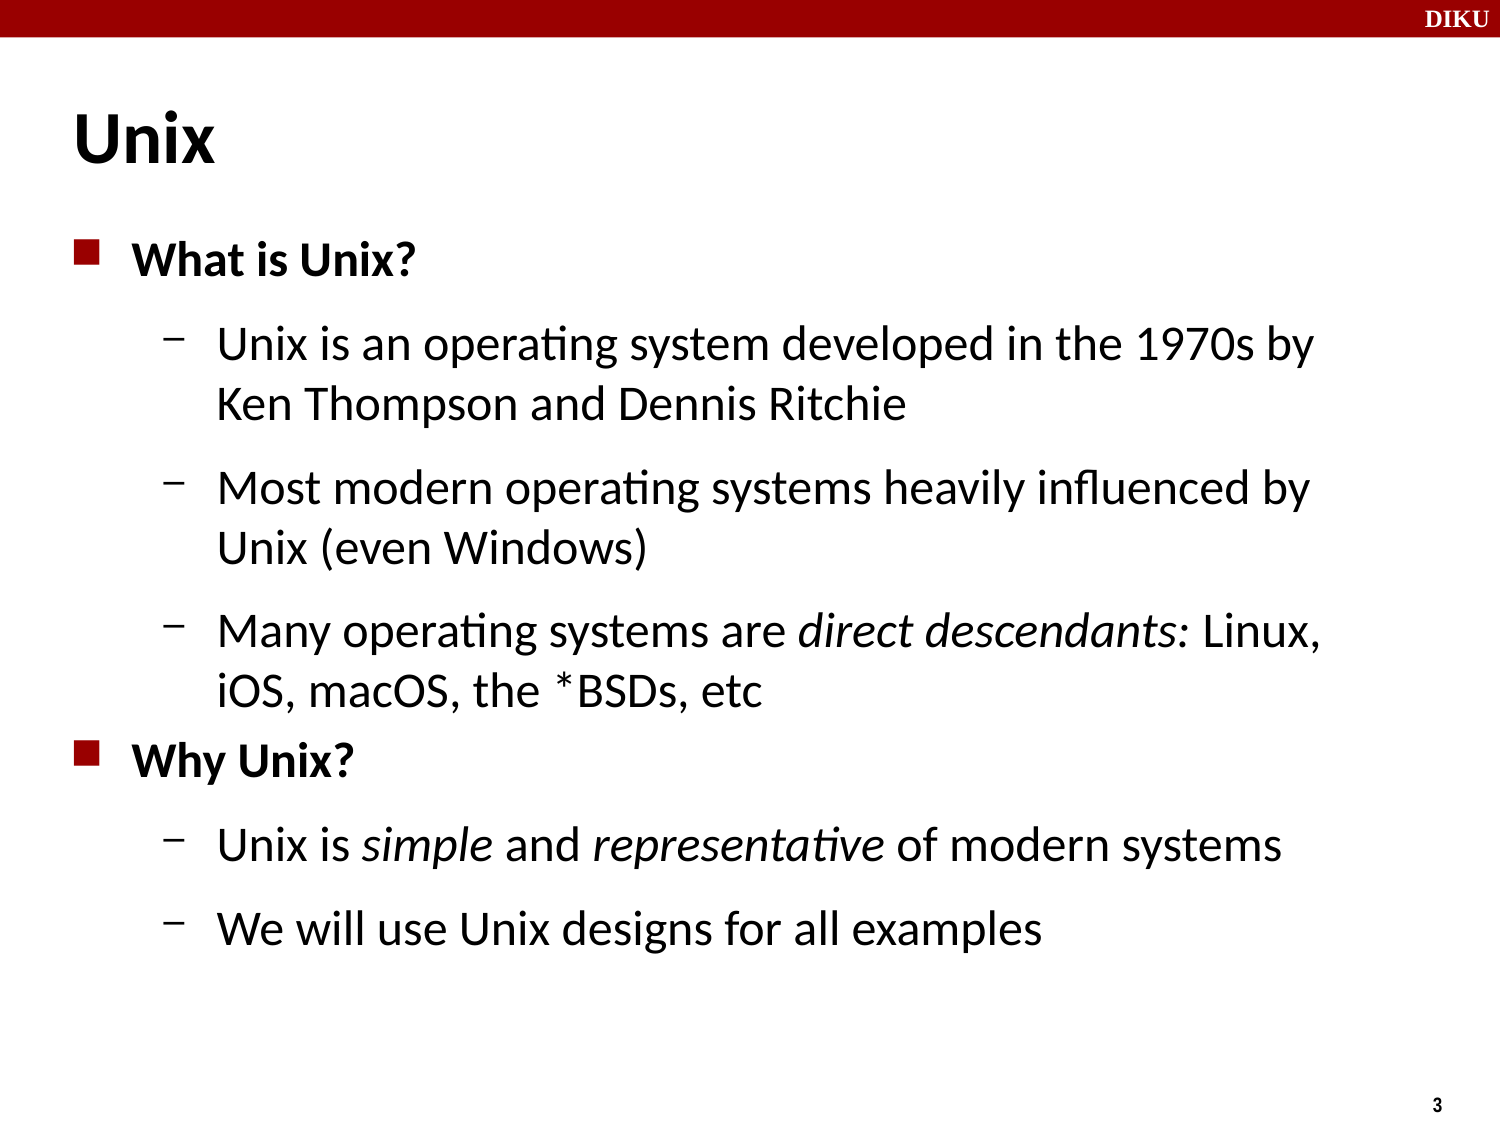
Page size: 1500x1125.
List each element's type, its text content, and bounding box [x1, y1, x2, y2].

title Unix [58, 71, 1304, 197]
list What is Unix? Unix is an operating system developed in the 1970s by Ken Thompson and Dennis Ritchie Most modern operating systems heavily influenced by Unix (even Windows) Many operating systems are direct descendants: Linux, iOS, macOS, the *BSDs, etc Why Unix? Unix is simple and representative of modern systems We will use Unix designs for all examples [60, 219, 1356, 1036]
